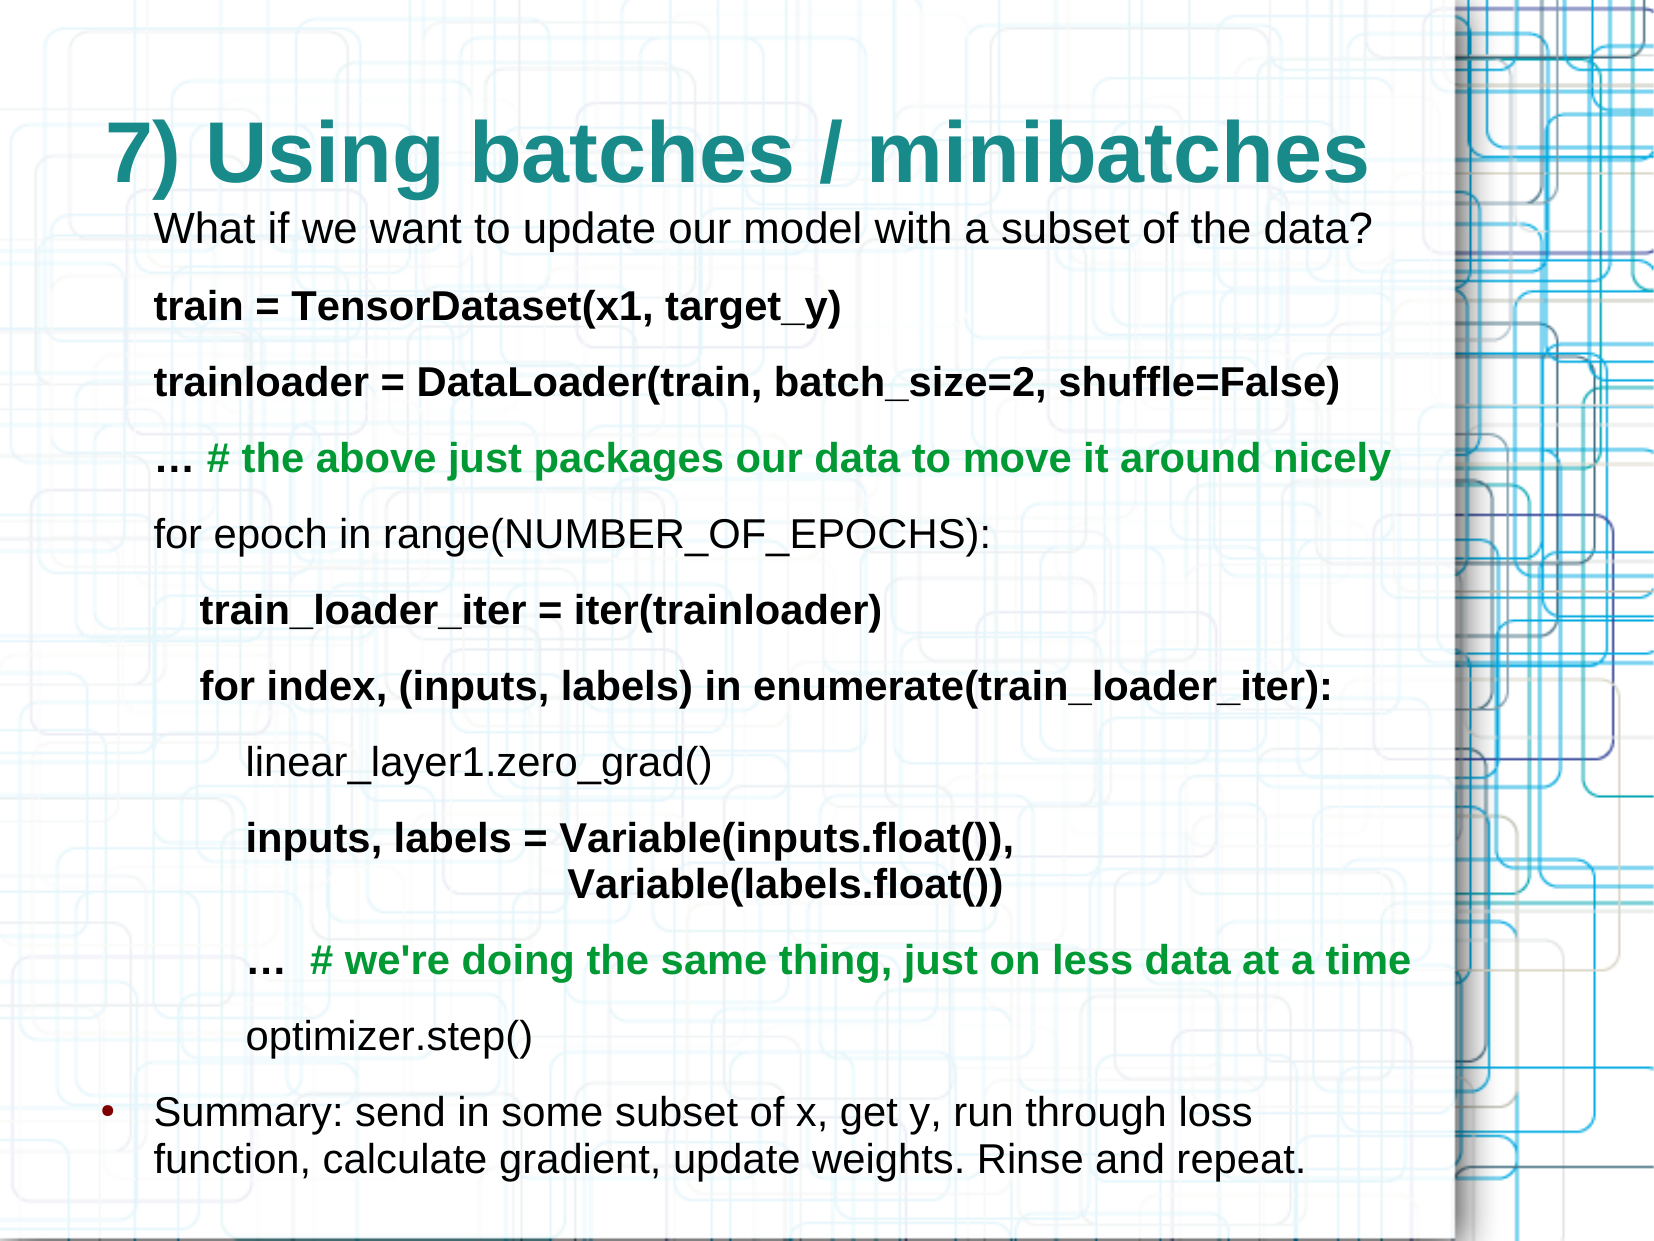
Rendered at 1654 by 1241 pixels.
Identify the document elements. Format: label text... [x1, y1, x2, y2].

picture [0, 0, 1654, 1241]
title 7) Using batches / minibatches [59, 49, 1418, 257]
list What if we want to update our model with a subset of the data? train = TensorDataset(x1, target_y) trainloader = DataLoader(train, batch_size=2, shuffle=False) … # the above just packages our data to move it around nicely for epoch in range(NUMBER_OF_EPOCHS): train_loader_iter = iter(trainloader) for index, (inputs, labels) in enumerate(train_loader_iter): linear_layer1.zero_grad() inputs, labels = Variable(inputs.float()), Variable(labels.float()) … # we're doing the same thing, just on less data at a time optimizer.step() Summary: send in some subset of x, get y, run through loss function, calculate gradient, update weights. Rinse and repeat. [82, 204, 1418, 1241]
